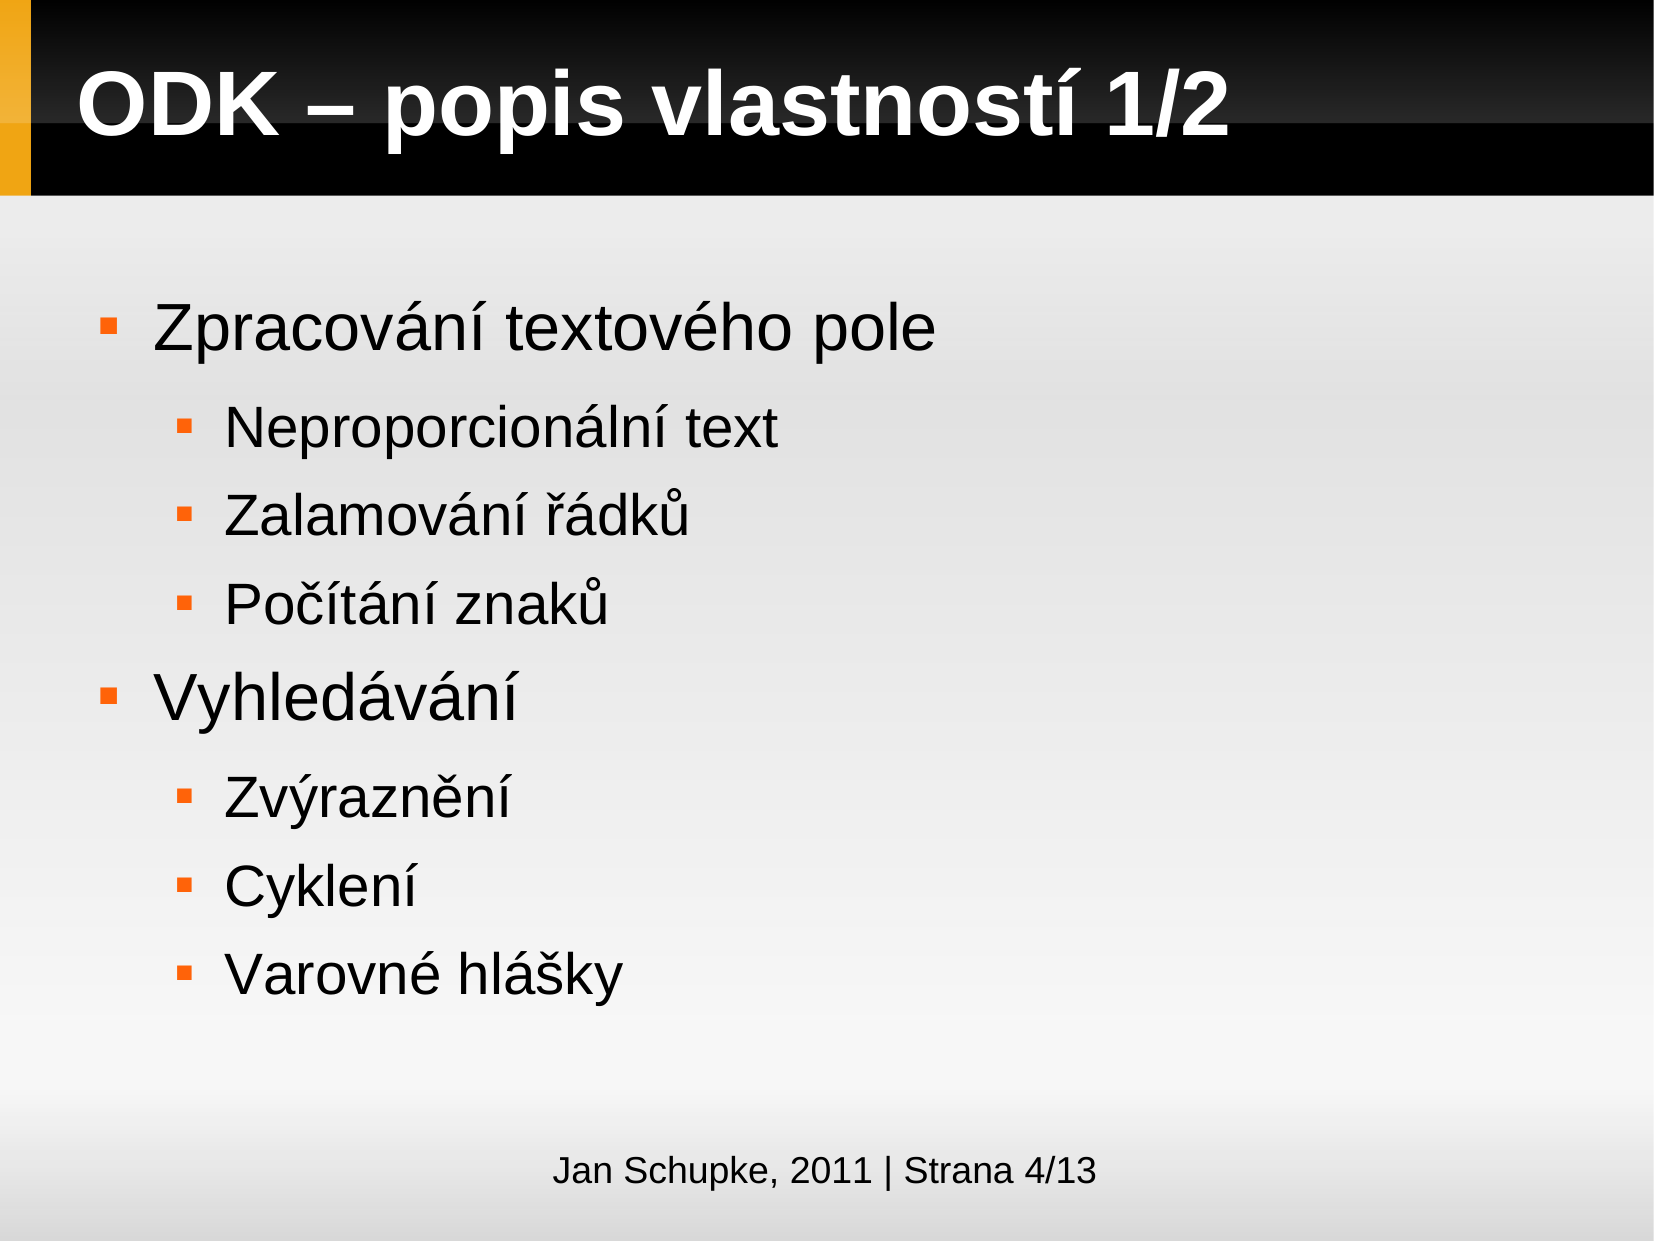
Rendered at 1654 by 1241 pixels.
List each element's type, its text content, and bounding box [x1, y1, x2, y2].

text_box Jan Schupke, 2011 | Strana <number>/13 [525, 1141, 1126, 1201]
title ODK – popis vlastností 1/2 [76, 7, 1565, 200]
picture [0, 0, 1654, 1241]
list Zpracování textového pole Neproporcionální text Zalamování řádků Počítání znaků Vyhledávání Zvýraznění Cyklení Varovné hlášky [82, 290, 1571, 1094]
